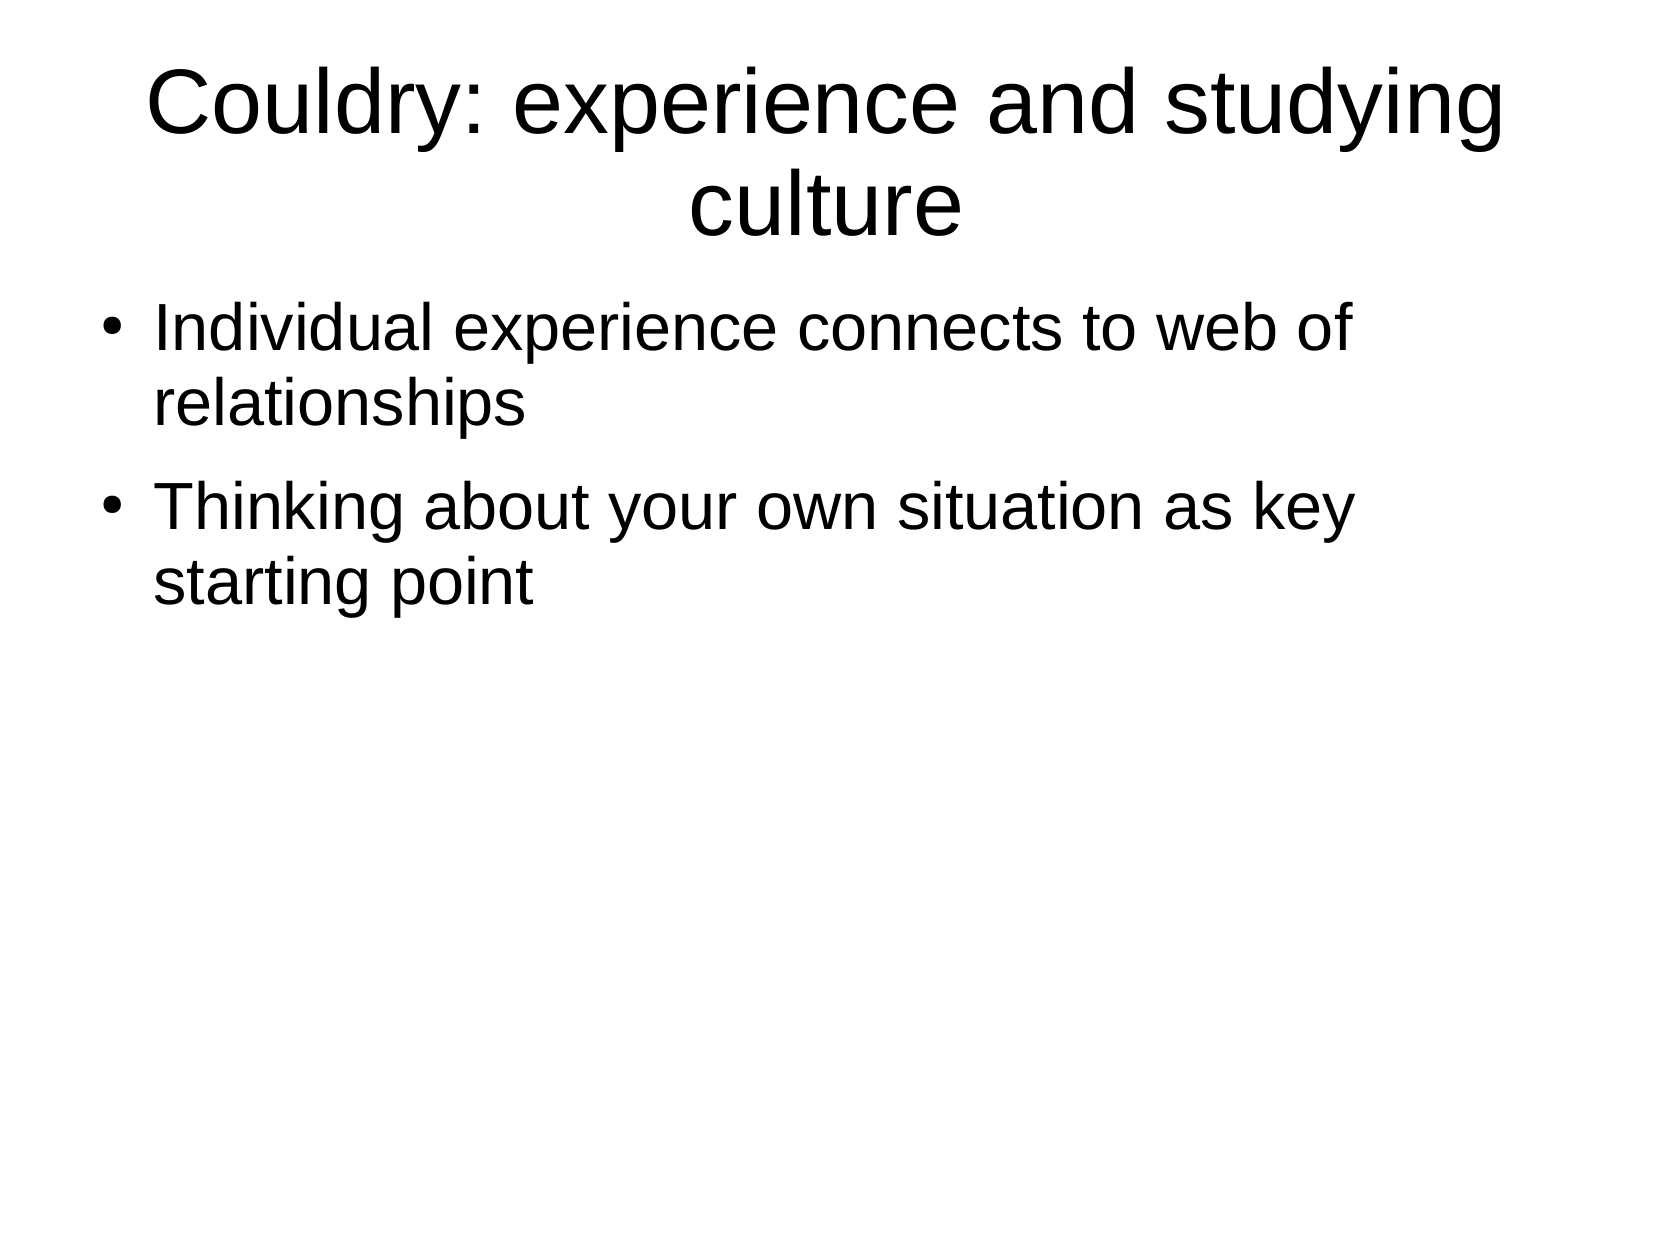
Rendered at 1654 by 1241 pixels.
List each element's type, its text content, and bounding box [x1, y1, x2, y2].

list Individual experience connects to web of relationships Thinking about your own situation as key starting point [82, 290, 1571, 1010]
title Couldry: experience and studying culture [82, 49, 1571, 257]
